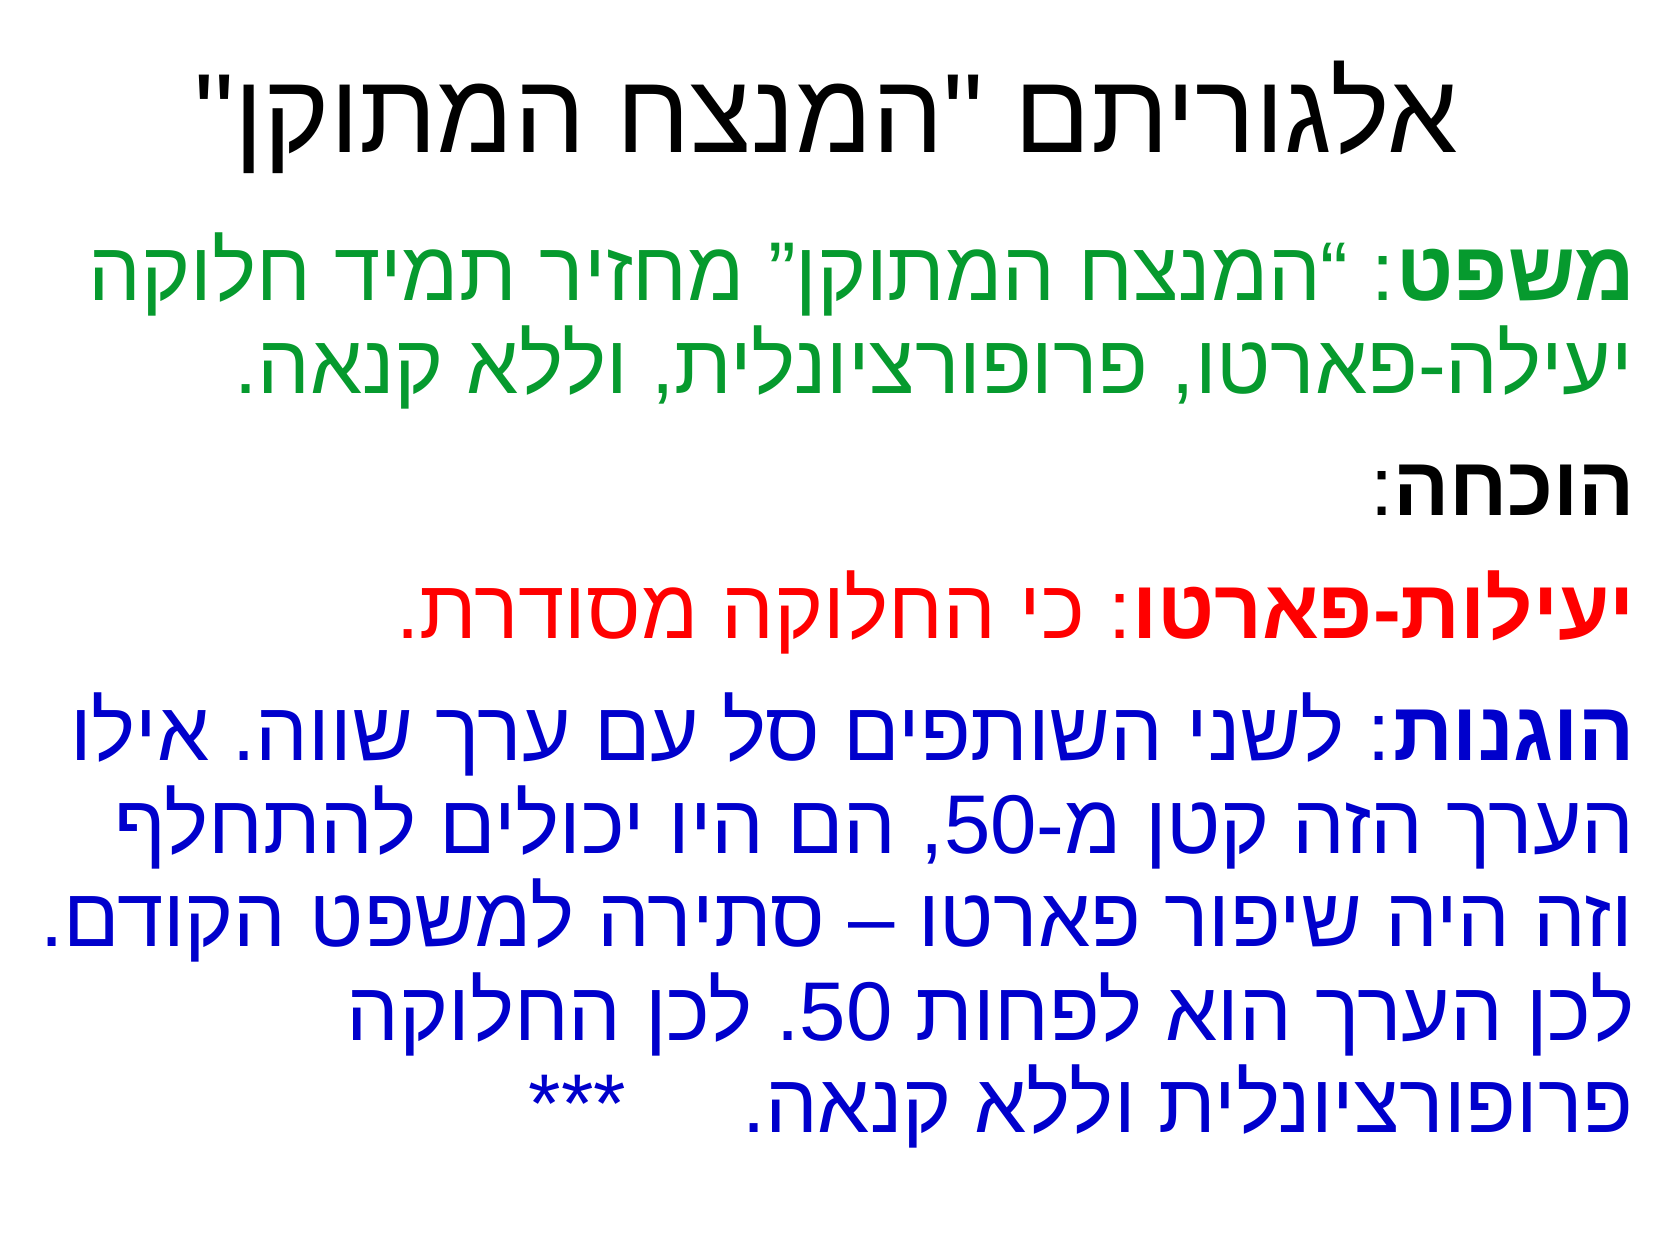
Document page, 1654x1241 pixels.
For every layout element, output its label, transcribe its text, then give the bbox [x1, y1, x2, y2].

title אלגוריתם "המנצח המתוקן" [0, 32, 1654, 196]
list משפט: “המנצח המתוקן” מחזיר תמיד חלוקה יעילה-פארטו, פרופורציונלית, וללא קנאה. הוכחה: יעילות-פארטו: כי החלוקה מסודרת. הוגנות: לשני השותפים סל עם ערך שווה. אילו הערך הזה קטן מ-50, הם היו יכולים להתחלף וזה היה שיפור פארטו – סתירה למשפט הקודם. לכן הערך הוא לפחות 50. לכן החלוקה פרופורציונלית וללא קנאה. *** [15, 225, 1636, 1216]
